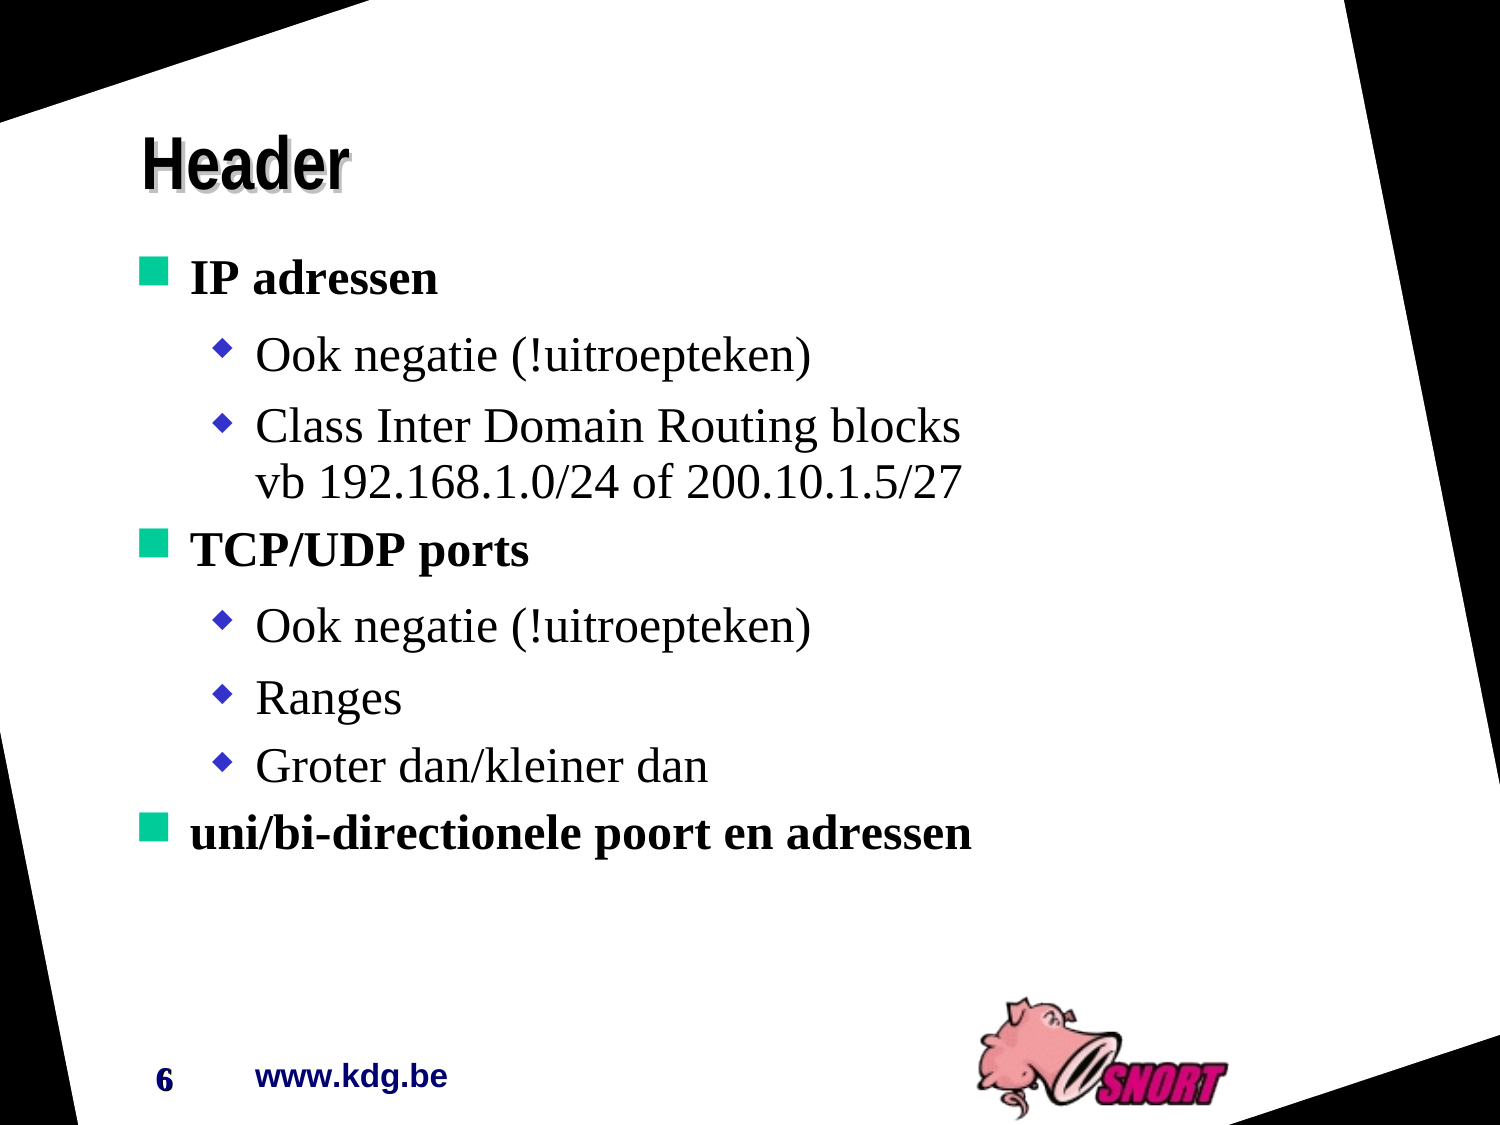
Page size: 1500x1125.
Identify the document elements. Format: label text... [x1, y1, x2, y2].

list IP adressen Ook negatie (!uitroepteken)‏ Class Inter Domain Routing blocks vb 192.168.1.0/24 of 200.10.1.5/27 TCP/UDP ports Ook negatie (!uitroepteken)‏ Ranges Groter dan/kleiner dan uni/bi-directionele poort en adressen [135, 249, 1447, 1026]
title Header [141, 112, 1447, 214]
picture [956, 1026, 1240, 1125]
